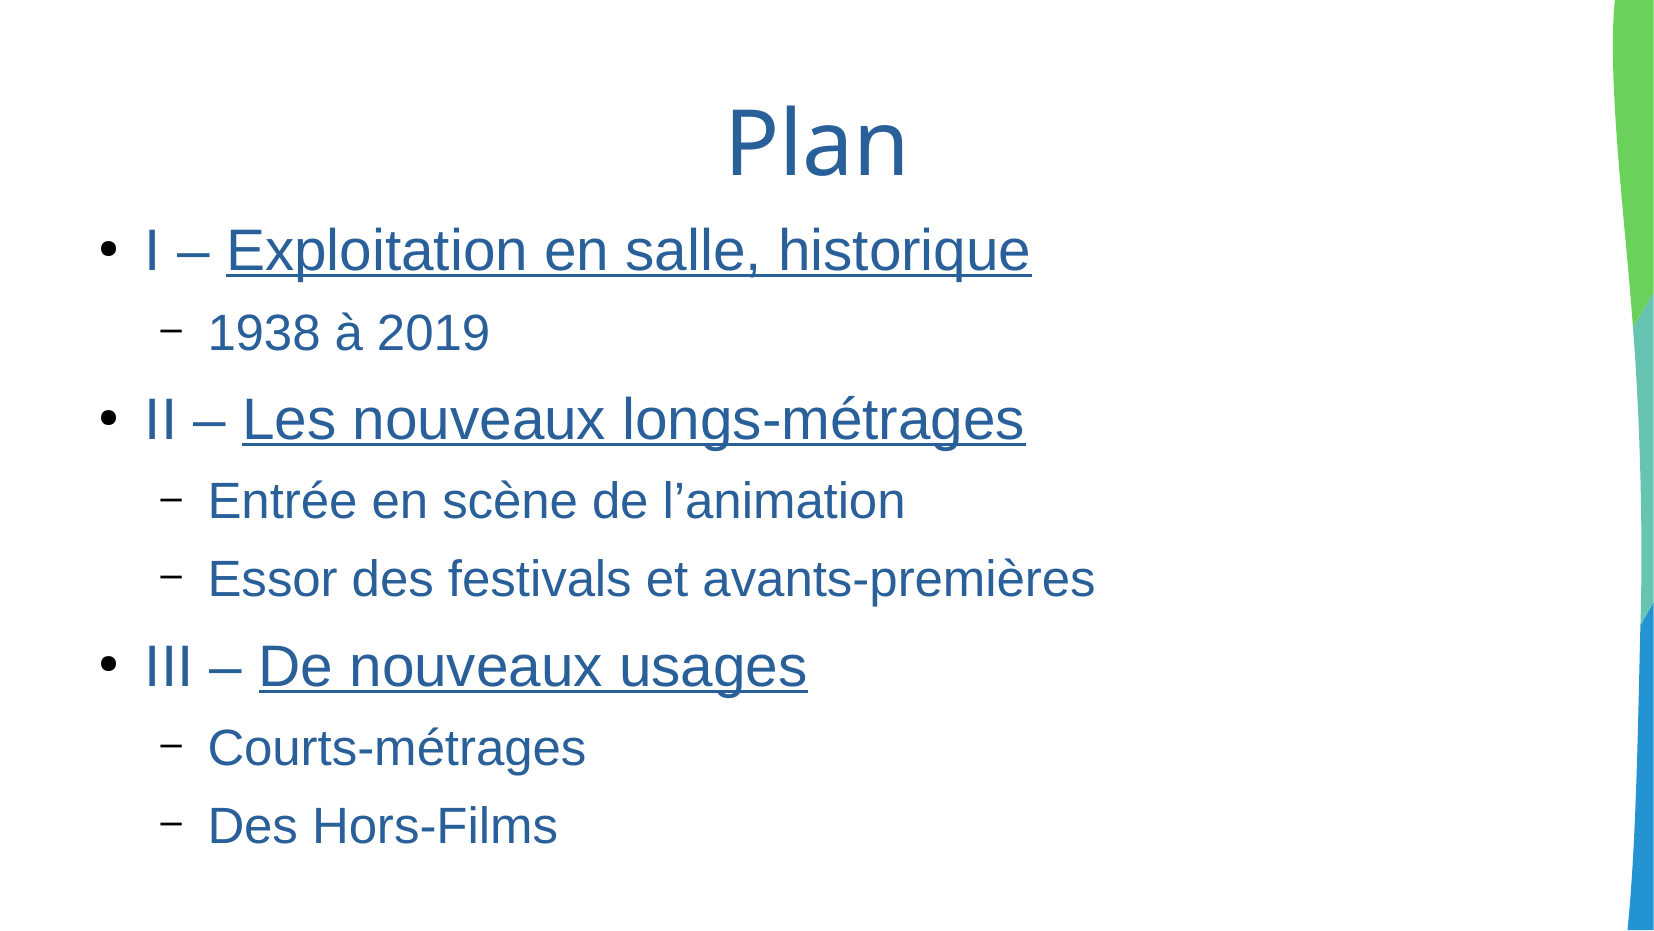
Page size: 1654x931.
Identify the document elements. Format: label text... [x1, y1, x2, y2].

title Plan [104, 62, 1530, 217]
list I – Exploitation en salle, historique 1938 à 2019 II – Les nouveaux longs-métrages Entrée en scène de l’animation Essor des festivals et avants-premières III – De nouveaux usages Courts-métrages Des Hors-Films [82, 217, 1571, 857]
